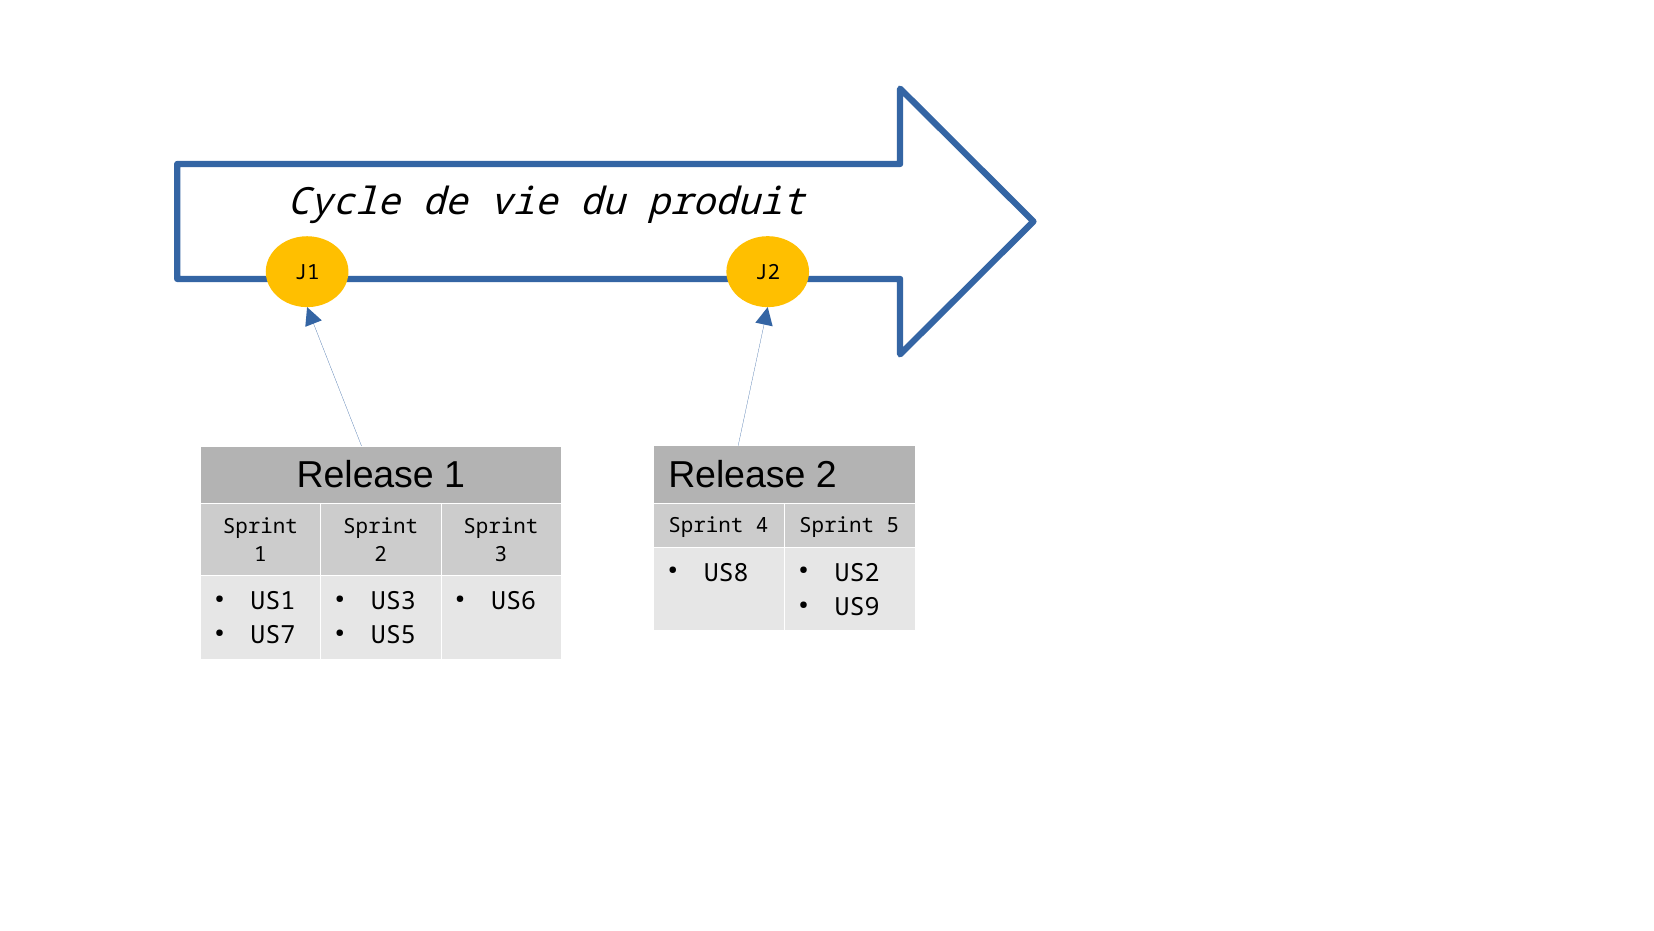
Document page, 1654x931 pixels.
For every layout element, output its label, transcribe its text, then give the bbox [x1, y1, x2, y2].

table_cell US3 US5 [321, 576, 441, 659]
text_box Cycle de vie du produit [177, 167, 916, 309]
table_cell Sprint 5 [785, 504, 915, 547]
table_header Release 2 [654, 446, 915, 503]
table_cell US1 US7 [201, 576, 320, 659]
text_box J2 [726, 236, 810, 308]
table_cell Sprint 2 [321, 504, 441, 575]
table_cell US8 [654, 548, 784, 630]
table_cell Sprint 3 [442, 504, 561, 575]
table_header Release 1 [201, 447, 561, 503]
table_cell Sprint 1 [201, 504, 320, 575]
table_cell US2 US9 [785, 548, 915, 630]
text_box J1 [265, 236, 349, 308]
table_cell Sprint 4 [654, 504, 784, 547]
table_cell US6 [442, 576, 561, 659]
